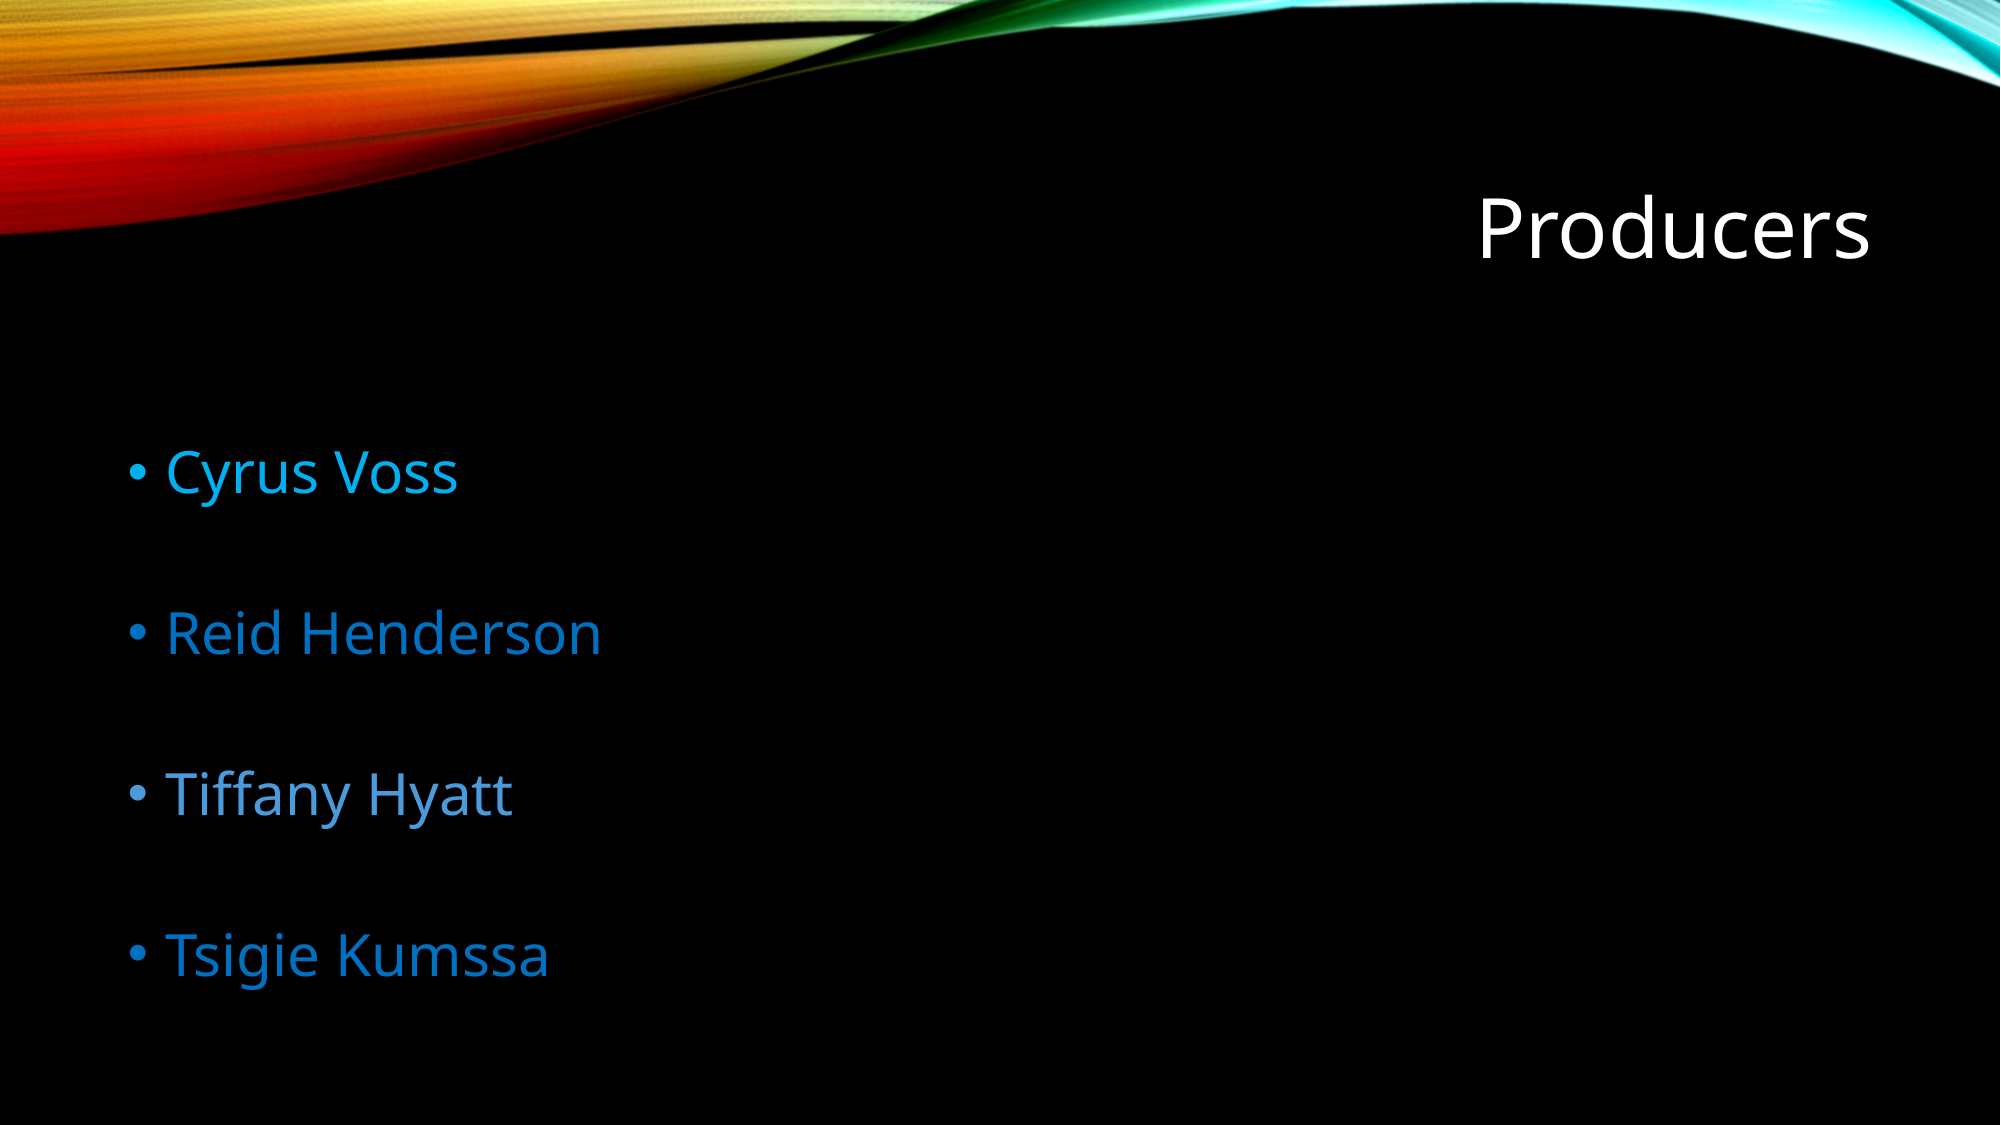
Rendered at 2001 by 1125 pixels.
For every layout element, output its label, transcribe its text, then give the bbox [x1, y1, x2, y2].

title Producers [474, 125, 1888, 338]
list Cyrus Voss Reid Henderson Tiffany Hyatt Tsigie Kumssa [112, 360, 1888, 1021]
picture [0, 0, 2000, 237]
